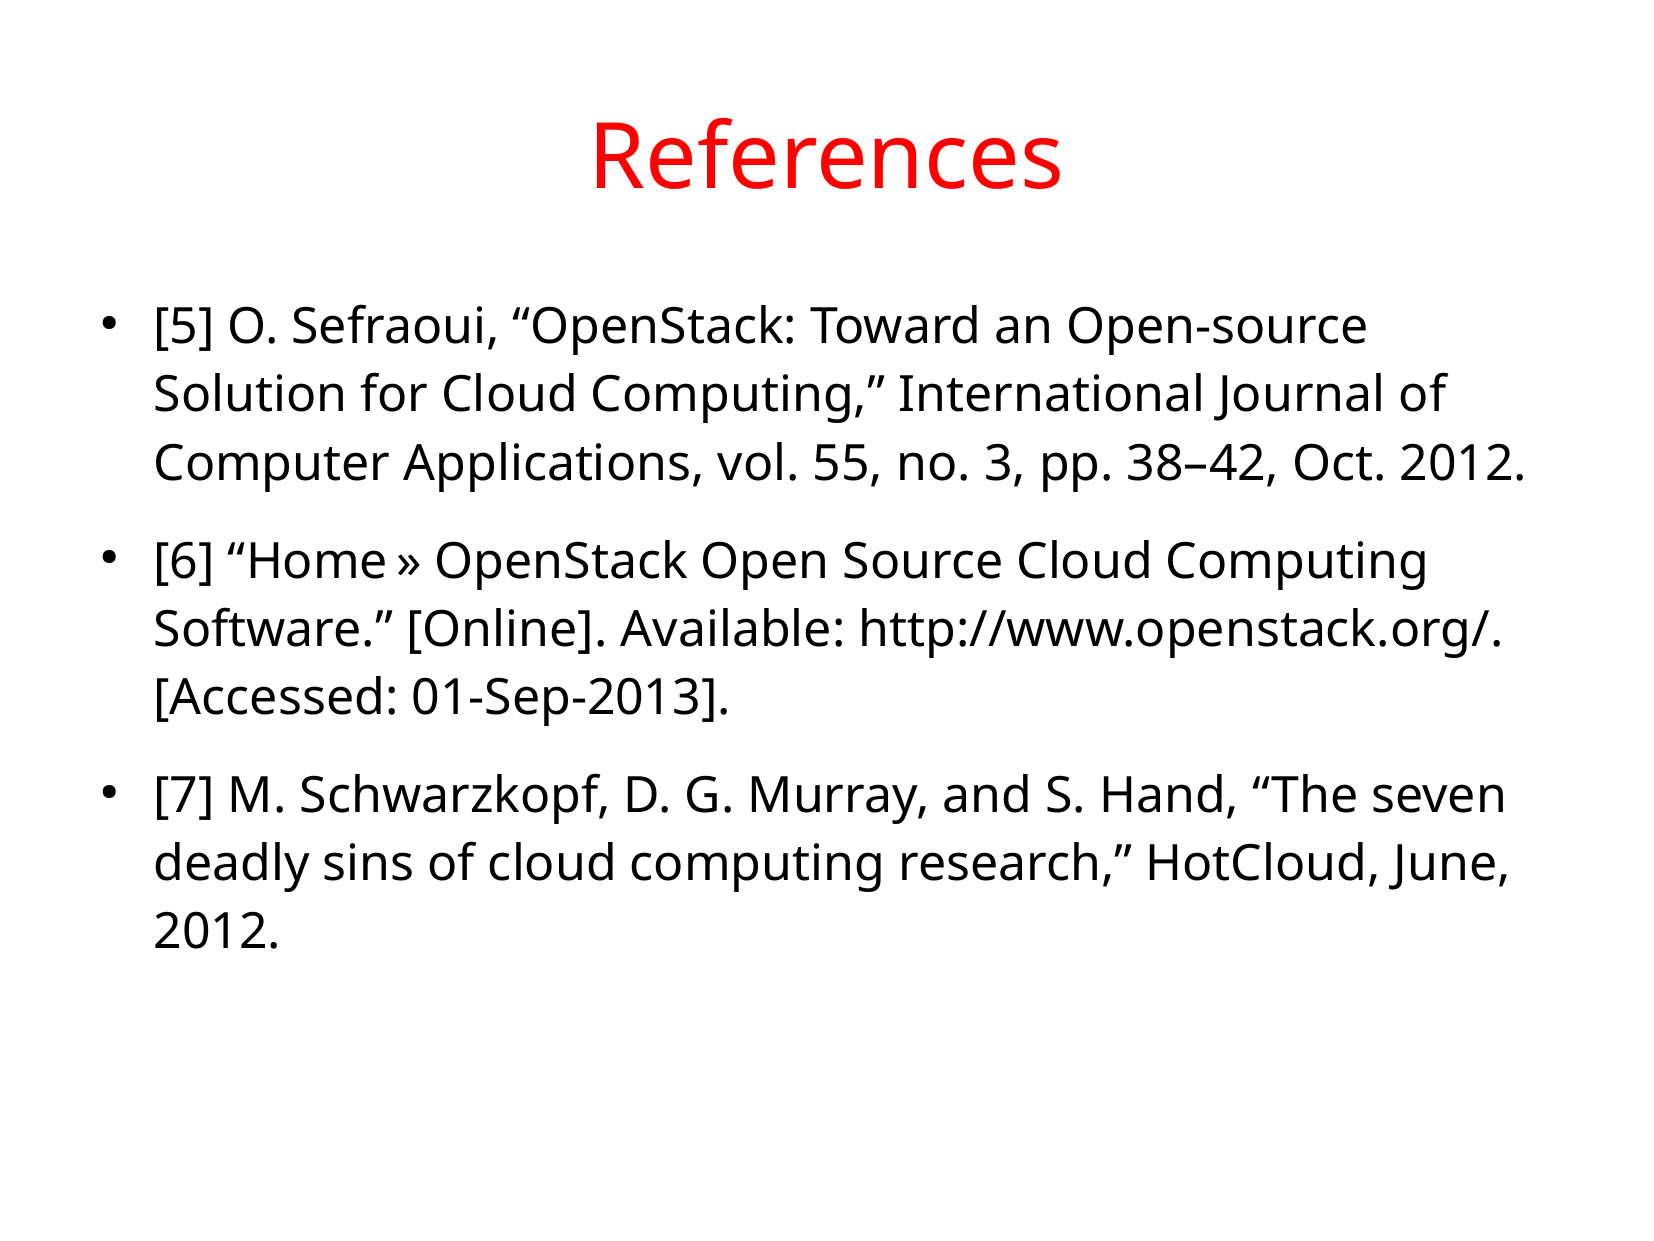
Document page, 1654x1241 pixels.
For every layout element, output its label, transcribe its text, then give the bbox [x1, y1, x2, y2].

title References [82, 49, 1571, 257]
list [5] O. Sefraoui, “OpenStack: Toward an Open-source Solution for Cloud Computing,” International Journal of Computer Applications, vol. 55, no. 3, pp. 38–42, Oct. 2012. [6] “Home » OpenStack Open Source Cloud Computing Software.” [Online]. Available: http://www.openstack.org/. [Accessed: 01-Sep-2013]. [7] M. Schwarzkopf, D. G. Murray, and S. Hand, “The seven deadly sins of cloud computing research,” HotCloud, June, 2012. [82, 290, 1538, 1241]
